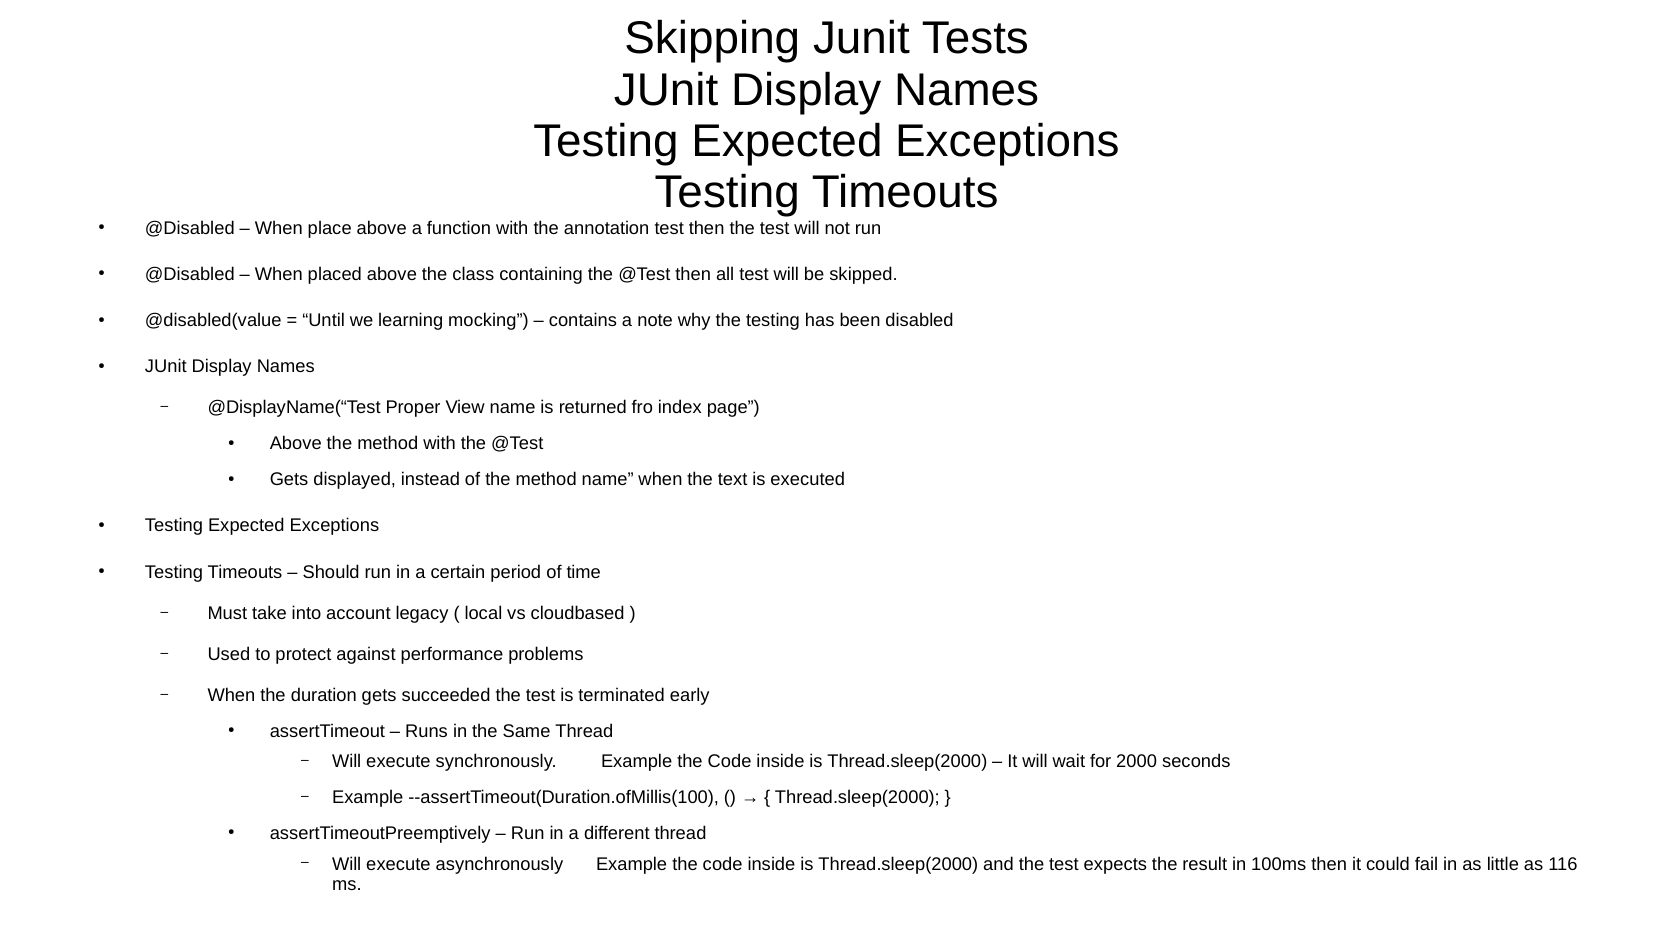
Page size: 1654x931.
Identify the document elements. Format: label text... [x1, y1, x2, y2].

list @Disabled – When place above a function with the annotation test then the test will not run @Disabled – When placed above the class containing the @Test then all test will be skipped. @disabled(value = “Until we learning mocking”) – contains a note why the testing has been disabled JUnit Display Names @DisplayName(“Test Proper View name is returned fro index page”) Above the method with the @Test Gets displayed, instead of the method name” when the text is executed Testing Expected Exceptions Testing Timeouts – Should run in a certain period of time Must take into account legacy ( local vs cloudbased ) Used to protect against performance problems When the duration gets succeeded the test is terminated early assertTimeout – Runs in the Same Thread Will execute synchronously. Example the Code inside is Thread.sleep(2000) – It will wait for 2000 seconds Example --assertTimeout(Duration.ofMillis(100), () → { Thread.sleep(2000); } assertTimeoutPreemptively – Run in a different thread Will execute asynchronously Example the code inside is Thread.sleep(2000) and the test expects the result in 100ms then it could fail in as little as 116 ms. [82, 217, 1613, 901]
title Skipping Junit Tests JUnit Display Names Testing Expected Exceptions Testing Timeouts [82, 12, 1571, 217]
